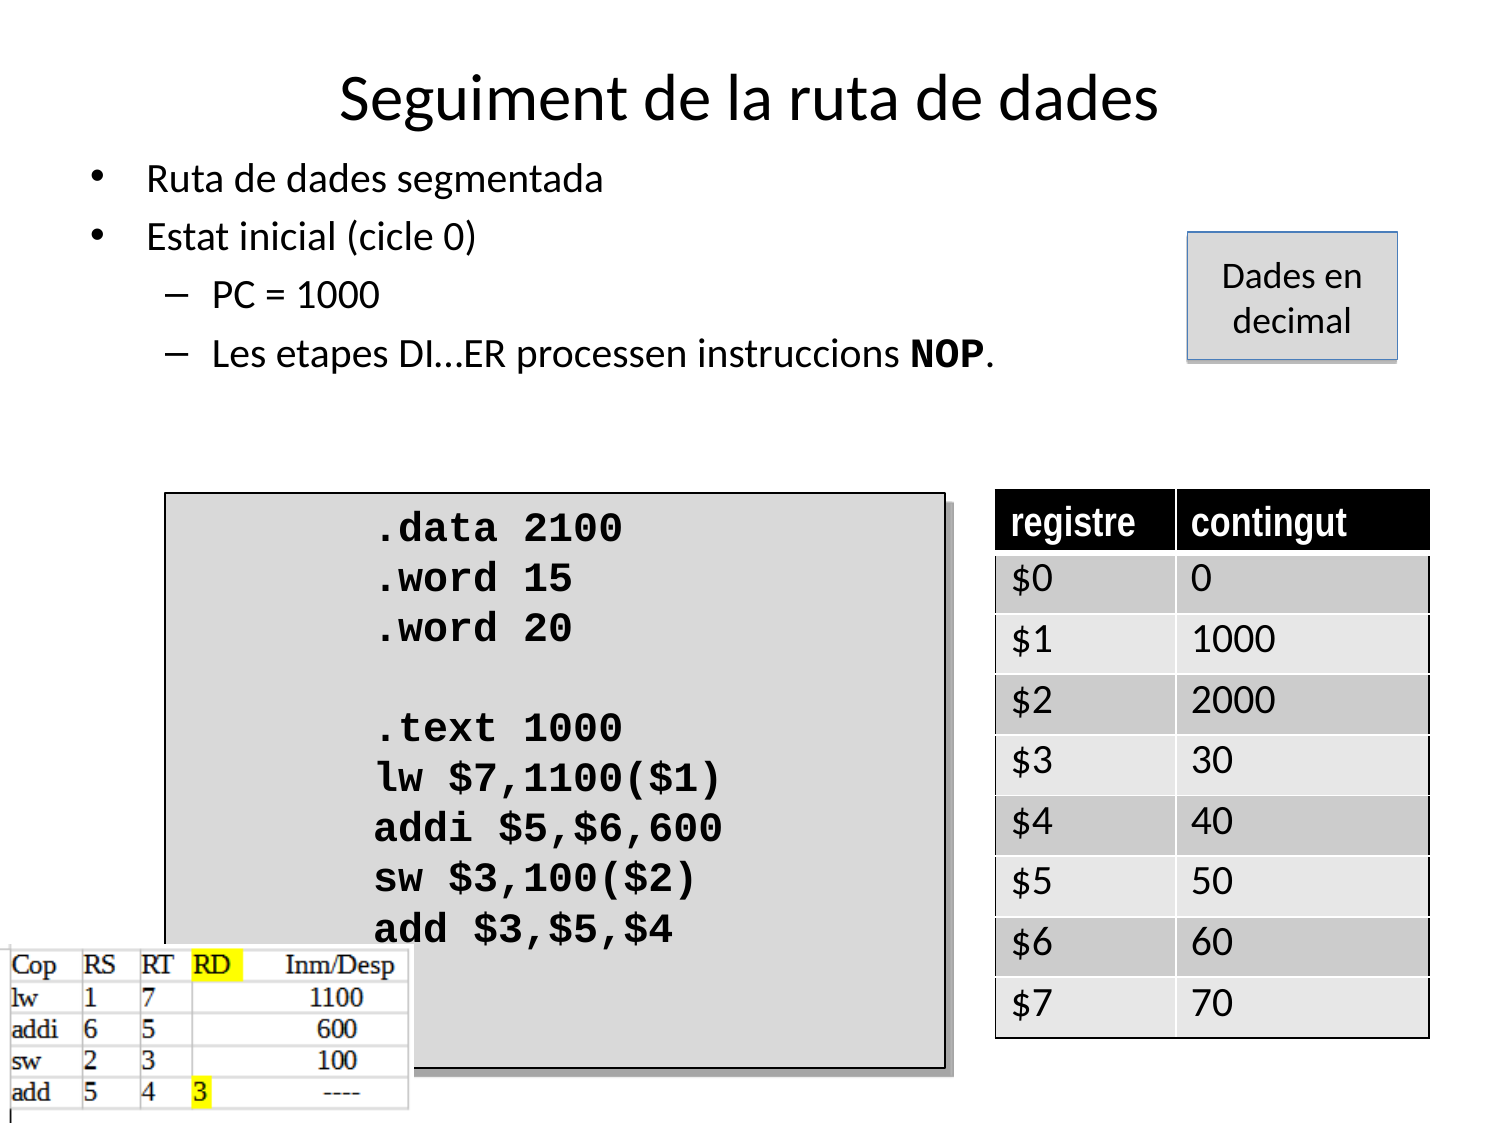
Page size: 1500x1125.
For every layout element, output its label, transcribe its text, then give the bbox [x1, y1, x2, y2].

table_cell $6 [996, 918, 1175, 976]
picture [0, 944, 414, 1123]
table_header registre [996, 491, 1175, 550]
table_cell 70 [1177, 978, 1428, 1037]
table_cell 1000 [1177, 615, 1428, 673]
table_cell $5 [996, 857, 1175, 916]
table_cell 40 [1177, 796, 1428, 855]
list Ruta de dades segmentada Estat inicial (cicle 0) PC = 1000 Les etapes DI…ER processen instruccions NOP. [75, 142, 1019, 427]
table_cell $3 [996, 736, 1175, 795]
table_cell 2000 [1177, 675, 1428, 734]
table_cell $2 [996, 675, 1175, 734]
table_header contingut [1177, 491, 1428, 550]
table_cell $4 [996, 796, 1175, 855]
table_cell 50 [1177, 857, 1428, 916]
text_box Dades en decimal [1187, 232, 1398, 360]
text_box .data 2100 .word 15 .word 20 .text 1000 lw $7,1100($1) addi $5,$6,600 sw $3,100($2) add $3,$5,$4 [164, 492, 945, 1069]
title Seguiment de la ruta de dades [75, 45, 1425, 143]
table_cell 0 [1177, 556, 1428, 613]
table_cell 60 [1177, 918, 1428, 976]
table_cell $0 [996, 556, 1175, 613]
table_cell $7 [996, 978, 1175, 1037]
table_cell $1 [996, 615, 1175, 673]
table_cell 30 [1177, 736, 1428, 795]
